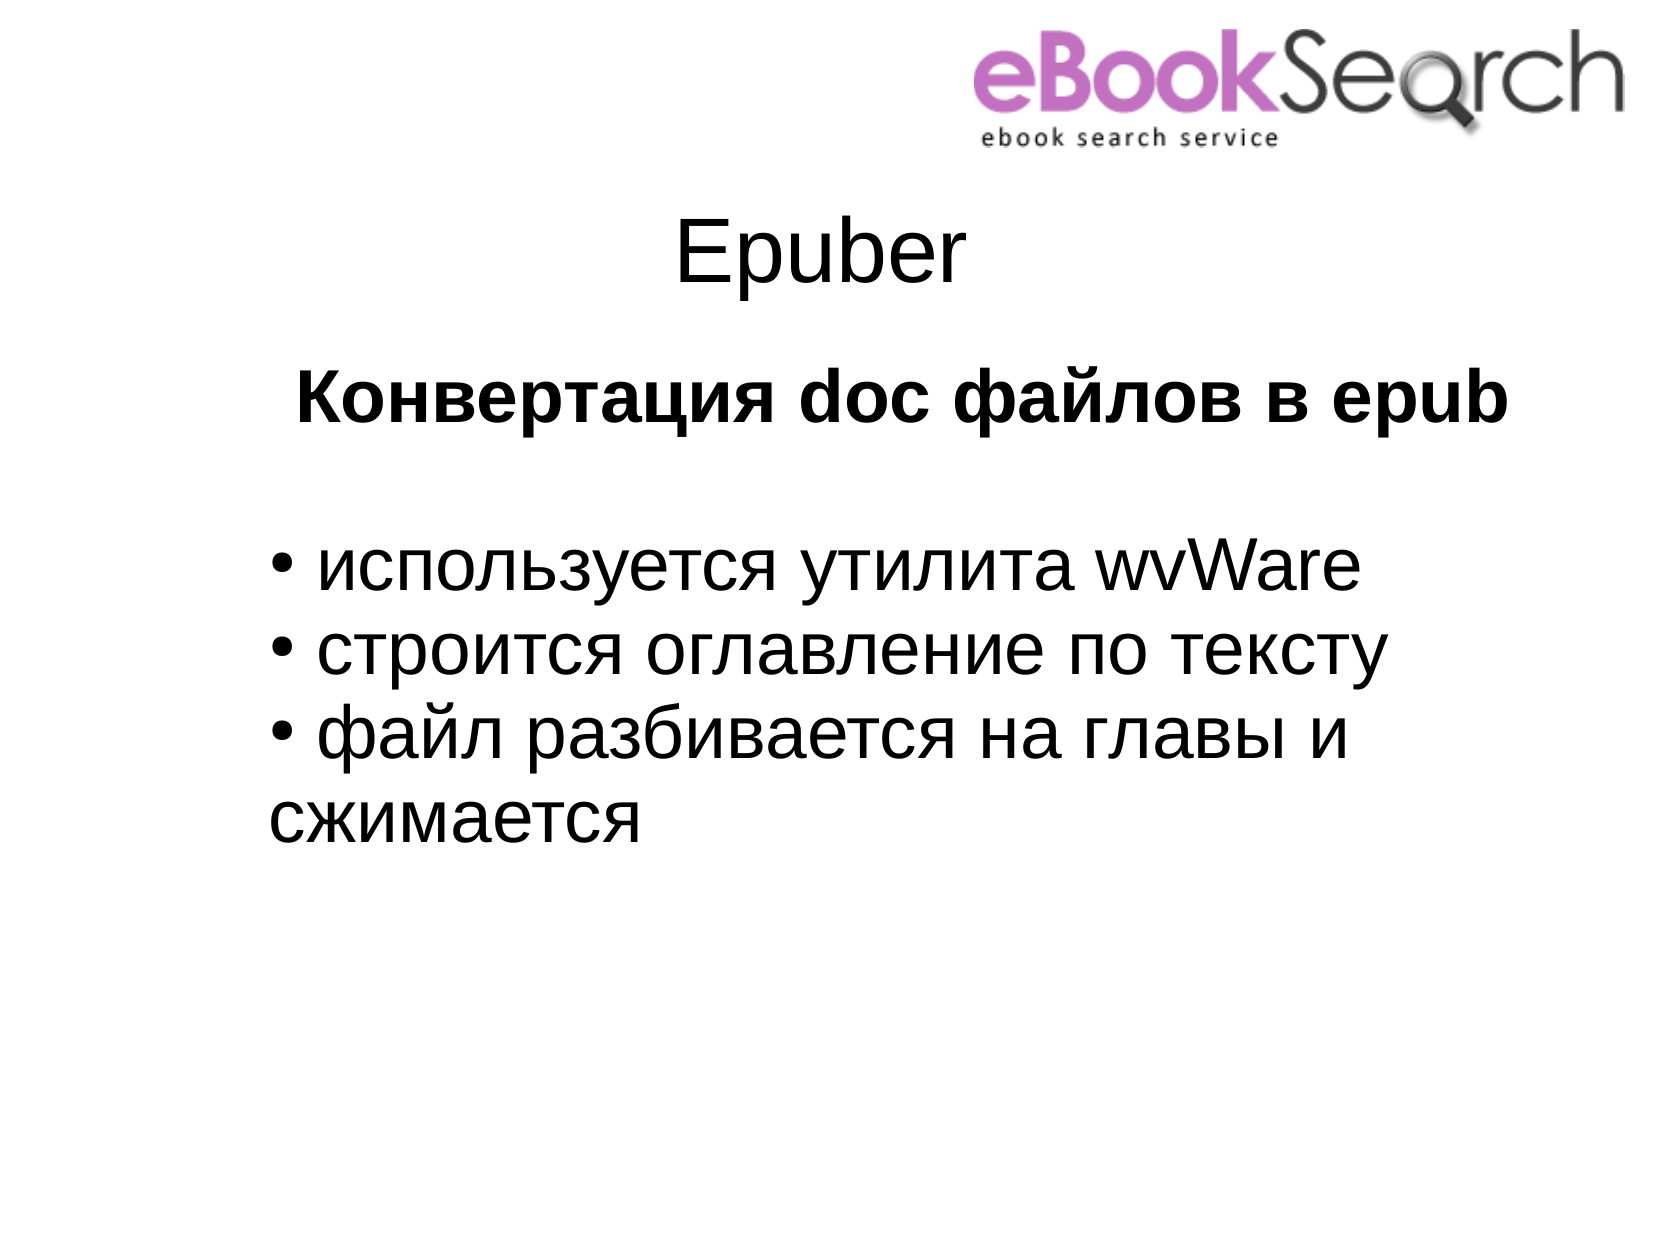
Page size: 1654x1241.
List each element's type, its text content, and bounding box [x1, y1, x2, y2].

picture [974, 29, 1625, 148]
text_box Конвертация doc файлов в epub используется утилита wvWare строится оглавление по тексту файл разбивается на главы и сжимается [253, 355, 1527, 900]
title Epuber [76, 147, 1565, 355]
